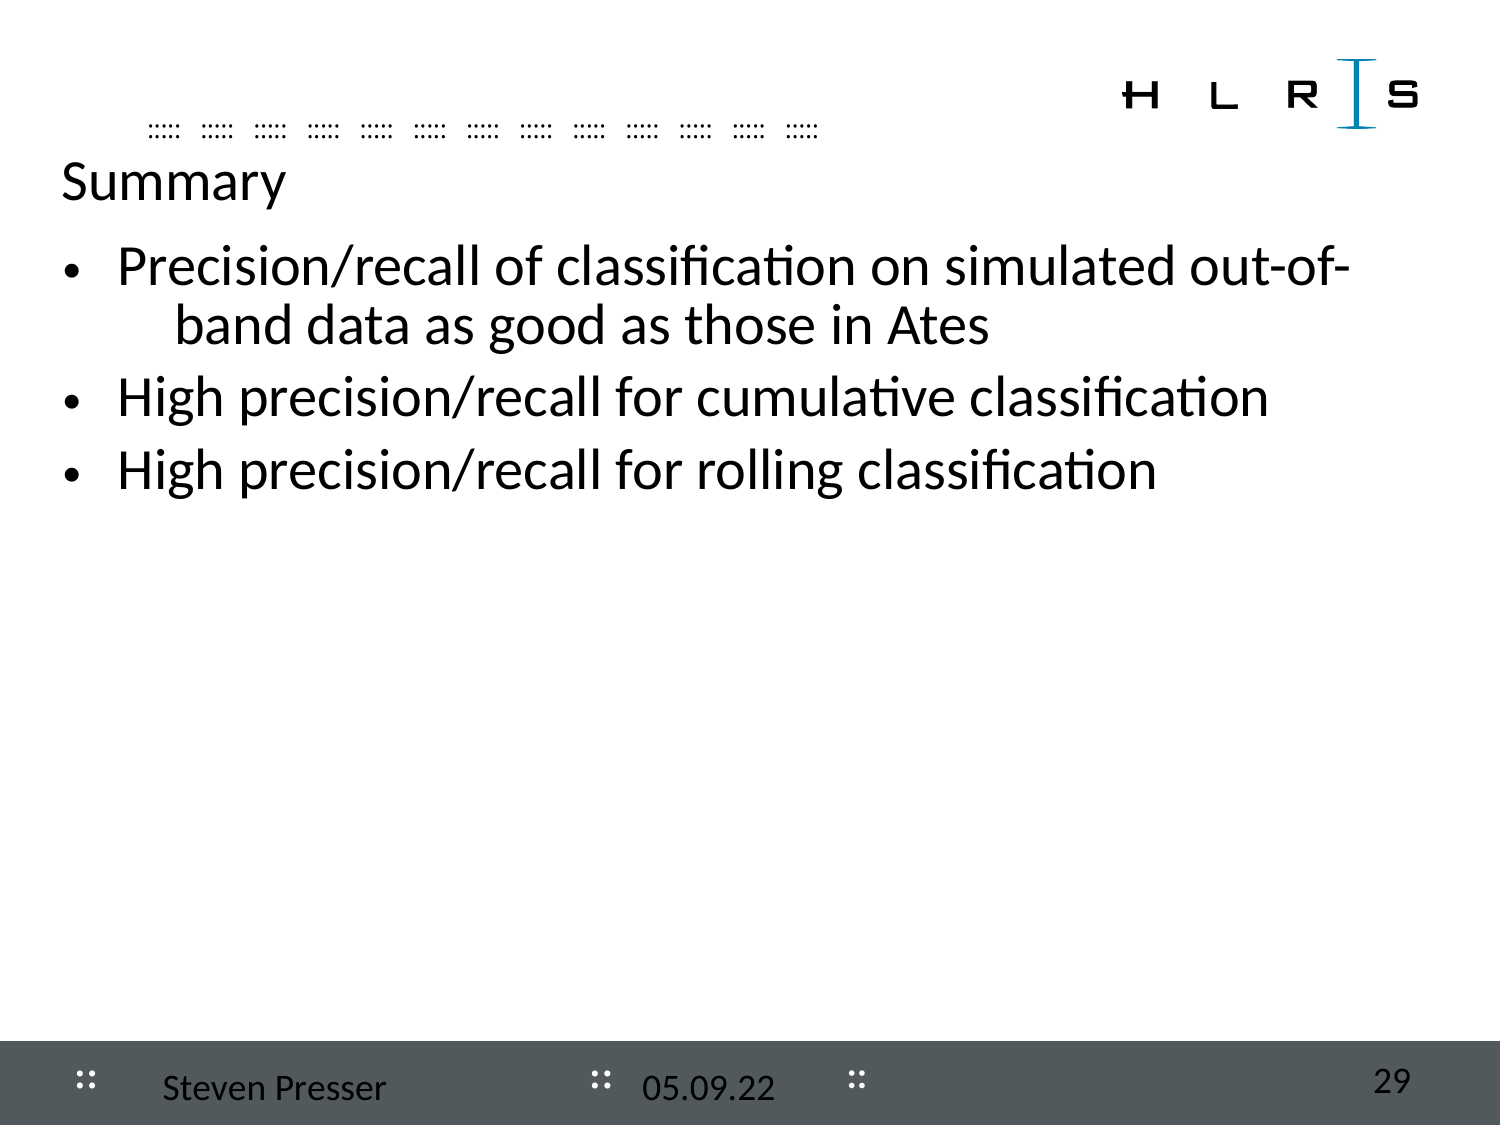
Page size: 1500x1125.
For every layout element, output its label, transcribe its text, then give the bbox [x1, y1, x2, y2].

list Precision/recall of classification on simulated out-of-band data as good as those in Ates High precision/recall for cumulative classification High precision/recall for rolling classification [46, 234, 1464, 977]
picture [1122, 59, 1353, 108]
title Summary [46, 108, 1464, 234]
picture [1360, 59, 1418, 108]
